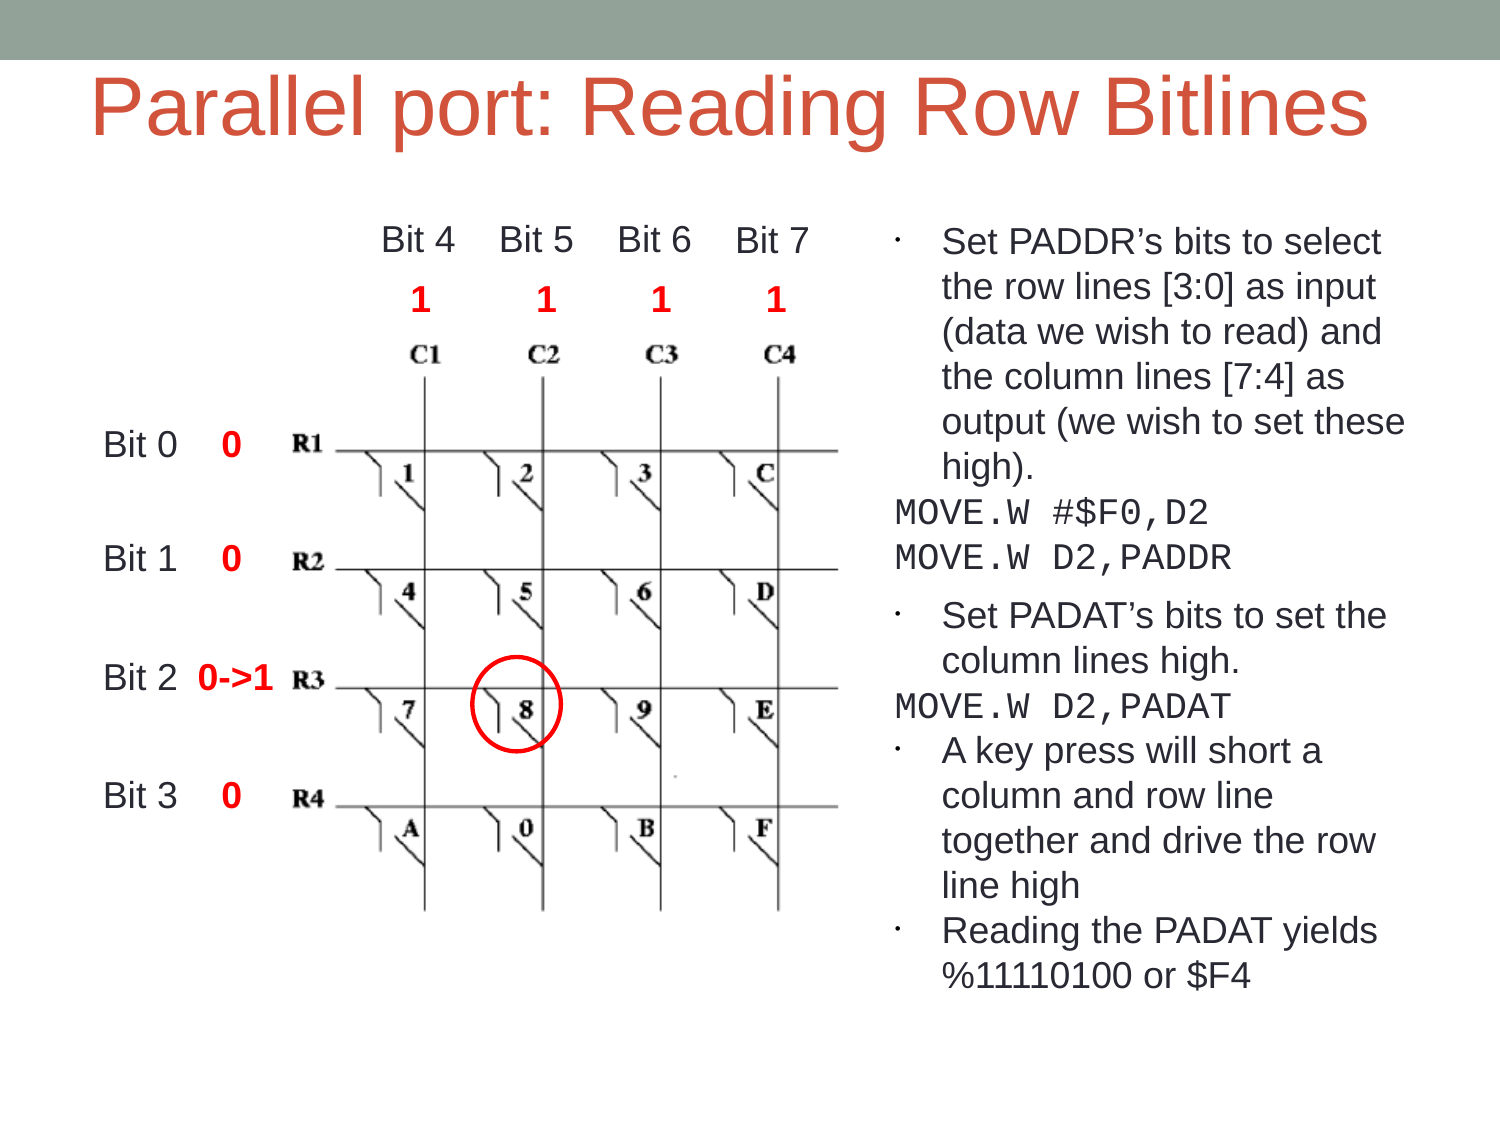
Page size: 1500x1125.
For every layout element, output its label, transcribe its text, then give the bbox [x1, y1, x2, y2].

text_box 0 [207, 412, 337, 473]
text_box Set PADAT’s bits to set the column lines high. MOVE.W D2,PADAT A key press will short a column and row line together and drive the row line high Reading the PADAT yields %11110100 or $F4 [879, 583, 1424, 1049]
text_box Set PADDR’s bits to select the row lines [3:0] as input (data we wish to read) and the column lines [7:4] as output (we wish to set these high). MOVE.W #$F0,D2 MOVE.W D2,PADDR [879, 209, 1424, 583]
text_box Bit 4 [366, 207, 484, 268]
text_box 0->1 [207, 645, 313, 705]
text_box Bit 3 [88, 763, 207, 824]
text_box Bit 6 [602, 207, 721, 268]
text_box 1 1 1 1 [395, 267, 857, 328]
picture [268, 328, 854, 940]
text_box Bit 1 [88, 527, 207, 587]
text_box 0 [207, 763, 337, 824]
title Parallel port: Reading Row Bitlines [75, 45, 1425, 173]
text_box [472, 656, 561, 752]
text_box Bit 2 [88, 645, 207, 705]
text_box Bit 0 [88, 412, 207, 473]
text_box 0 [207, 527, 337, 587]
text_box Bit 7 [720, 208, 839, 269]
text_box Bit 5 [484, 207, 602, 268]
